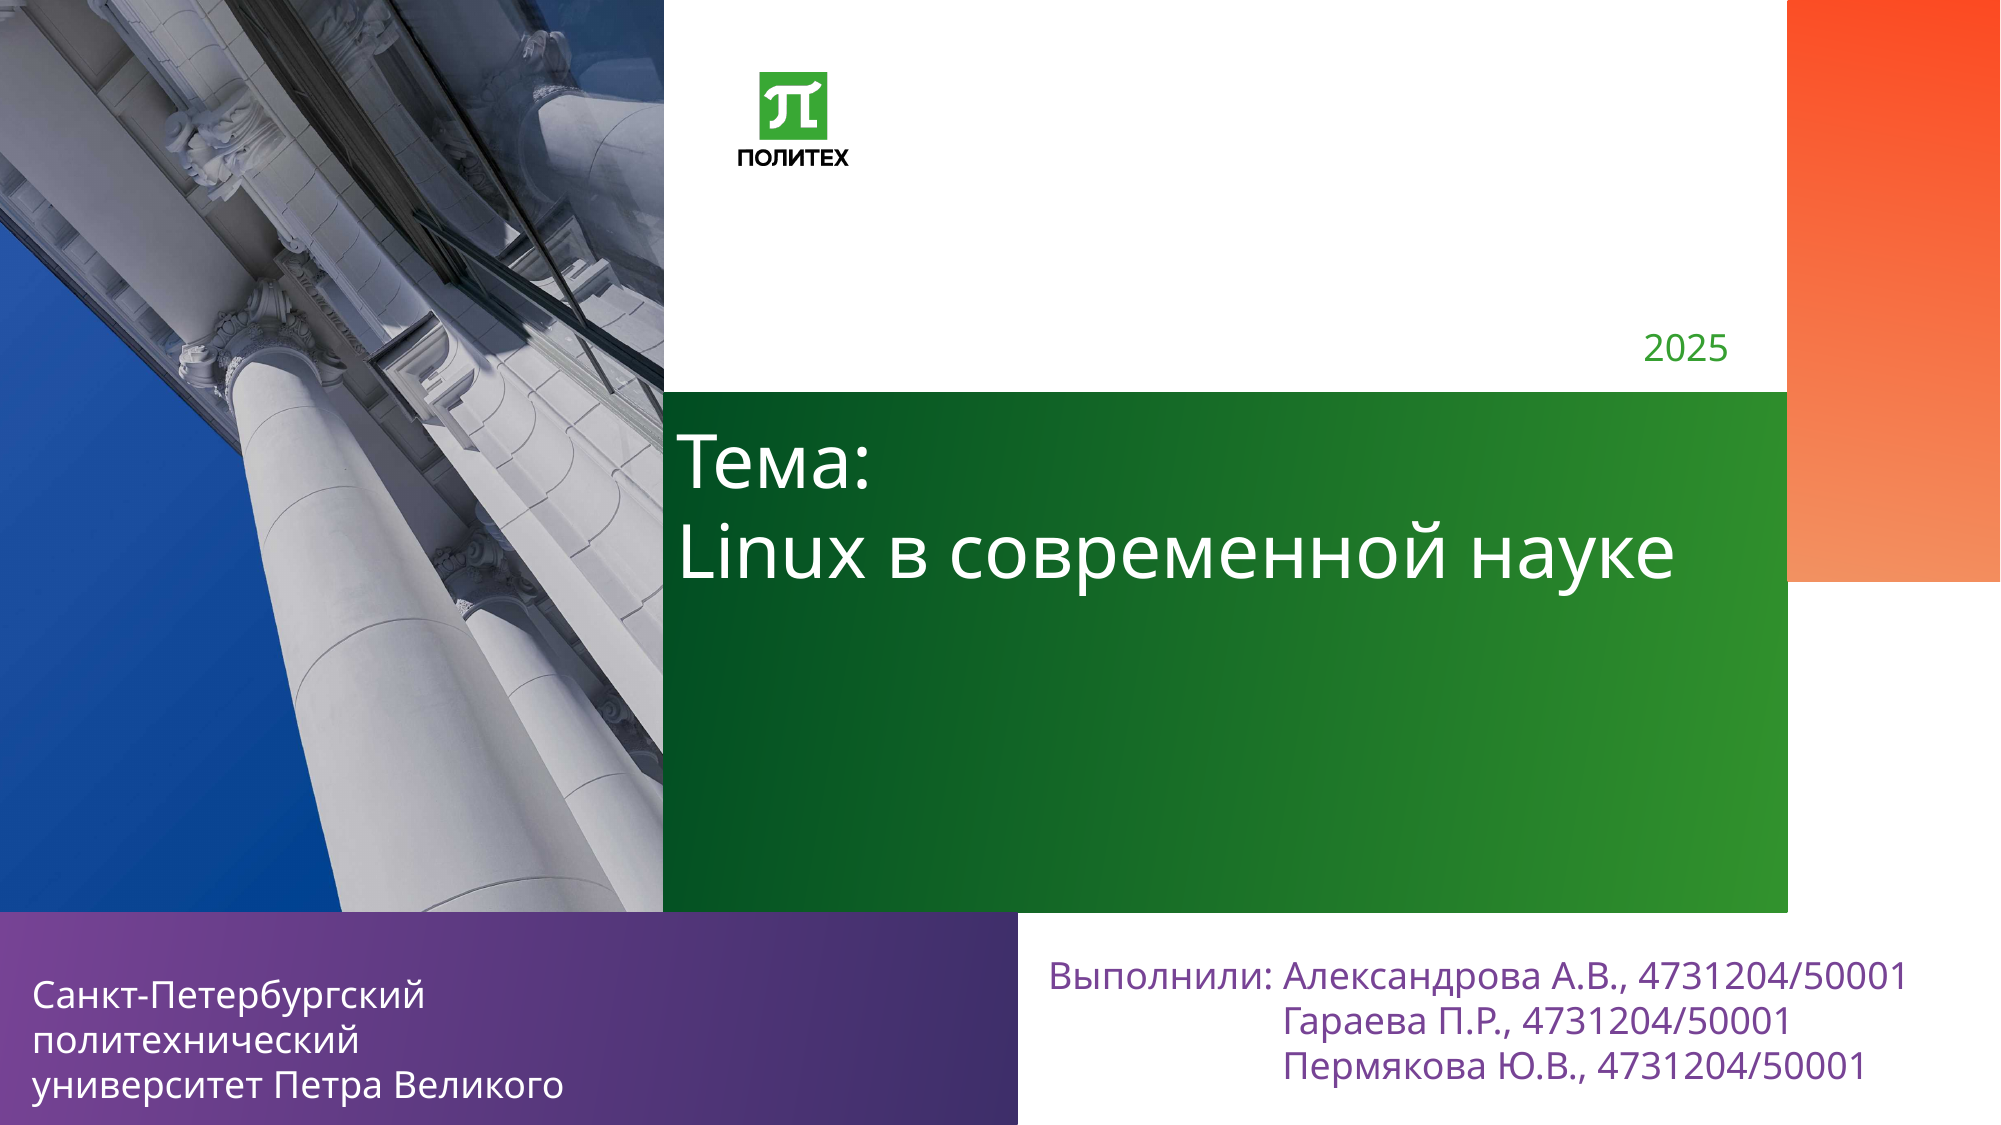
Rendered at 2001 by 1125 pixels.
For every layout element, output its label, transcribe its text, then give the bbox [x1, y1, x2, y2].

text_box [0, 0, 2000, 1125]
picture [738, 72, 849, 166]
text_box 2025 [1453, 317, 1745, 377]
picture [0, 0, 664, 912]
text_box Тема: Linux в современной науке [661, 405, 1786, 821]
text_box Санкт-Петербургский политехнический университет Петра Великого [17, 963, 601, 1114]
text_box Выполнили: Александрова А.В., 4731204/50001 Гараева П.Р., 4731204/50001 Пермякова Ю.В., 4731204/50001 [1033, 944, 2000, 1095]
